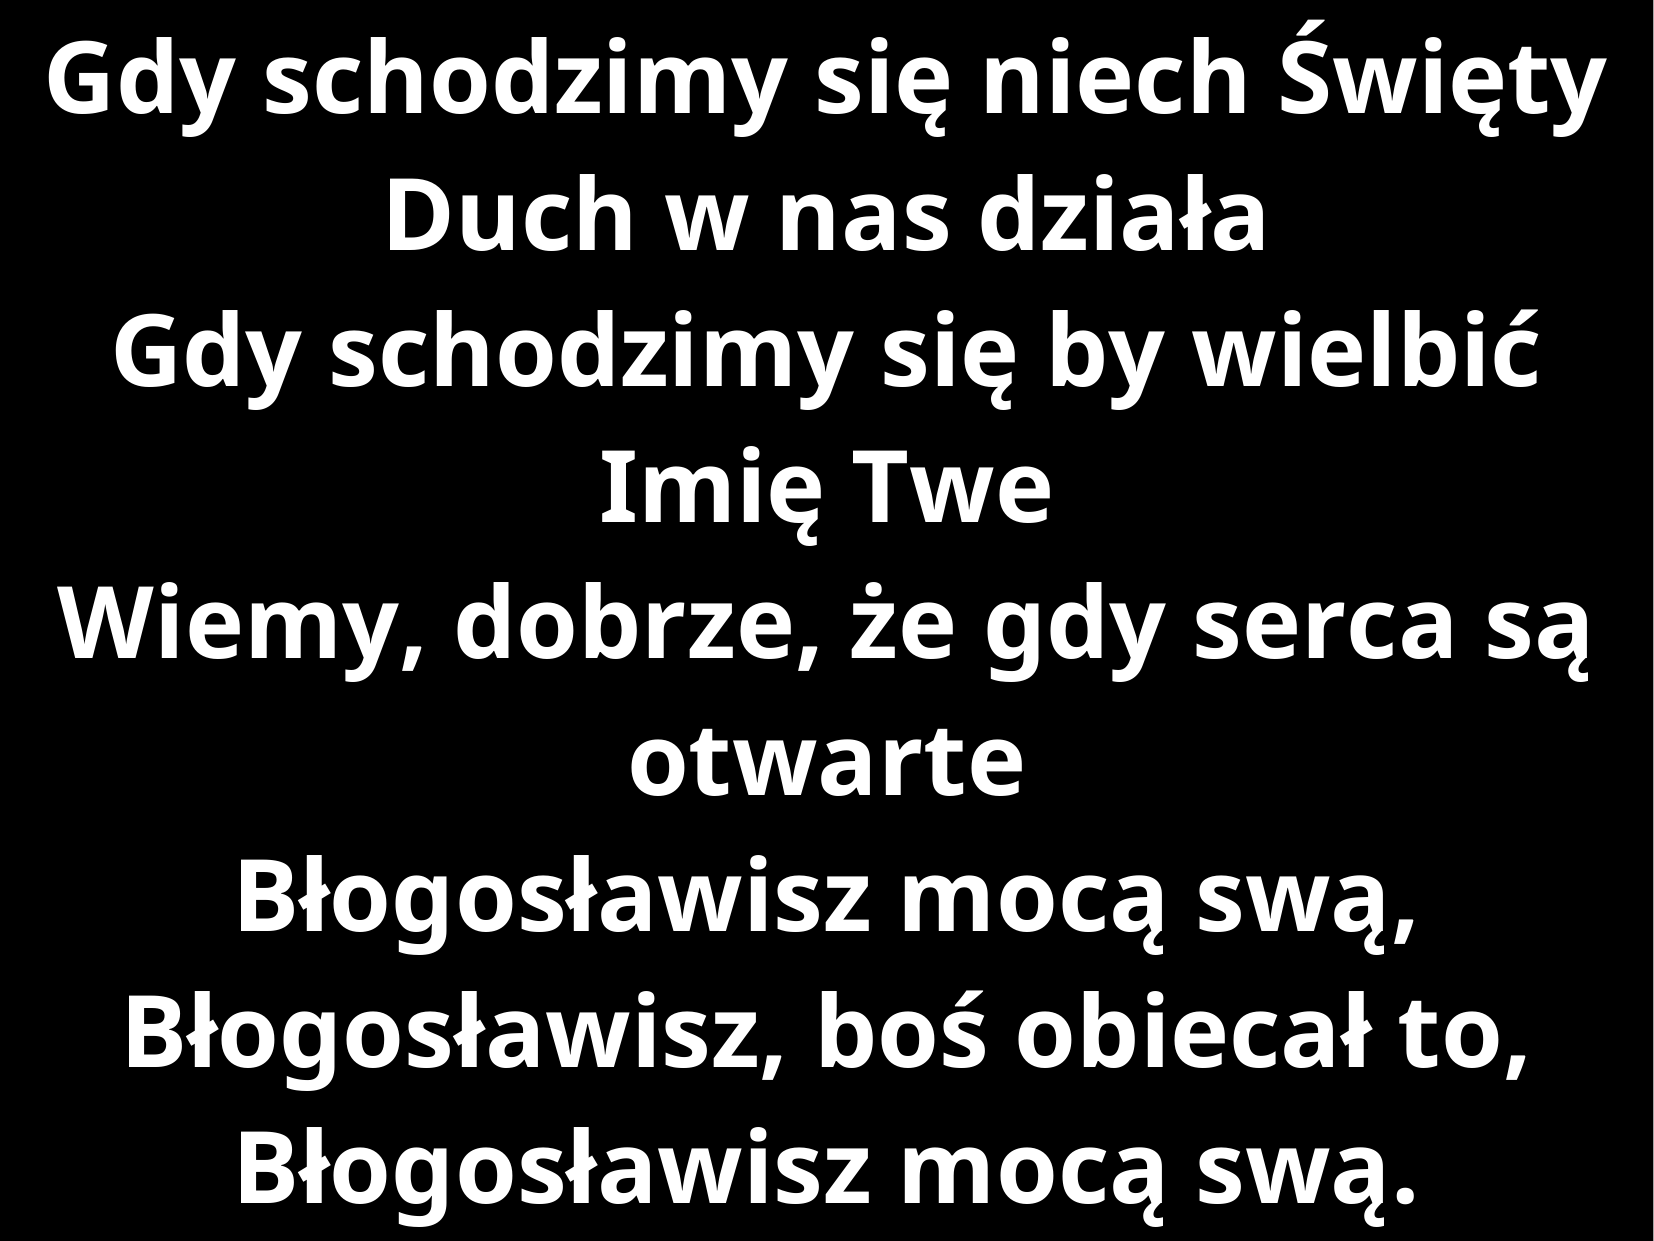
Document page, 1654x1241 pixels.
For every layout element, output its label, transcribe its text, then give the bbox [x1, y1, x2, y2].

title Gdy schodzimy się niech Święty Duch w nas działa Gdy schodzimy się by wielbić Imię Twe Wiemy, dobrze, że gdy serca są otwarte Błogosławisz mocą swą, Błogosławisz, boś obiecał to, Błogosławisz mocą swą. [0, 0, 1654, 1241]
